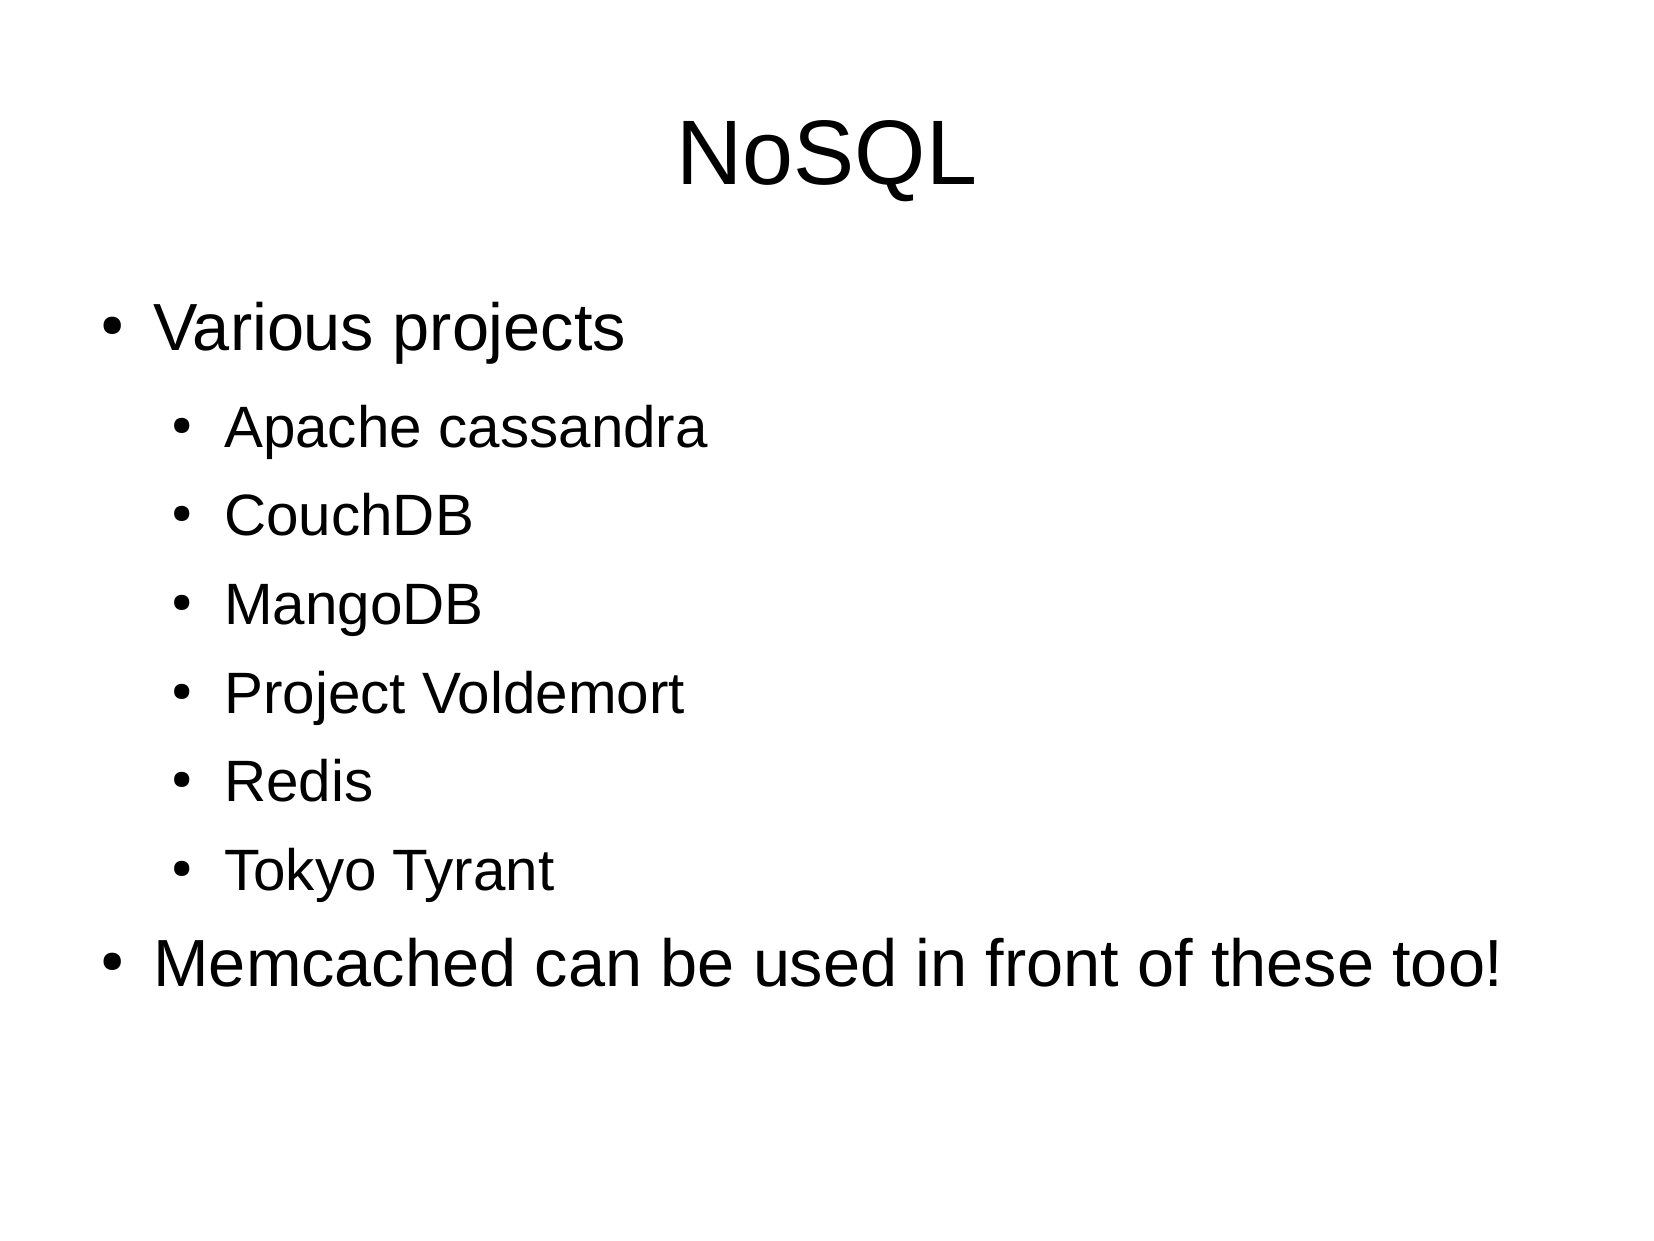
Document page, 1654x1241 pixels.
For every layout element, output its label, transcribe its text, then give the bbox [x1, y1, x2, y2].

list Various projects Apache cassandra CouchDB MangoDB Project Voldemort Redis Tokyo Tyrant Memcached can be used in front of these too! [82, 290, 1571, 1109]
title NoSQL [82, 56, 1571, 250]
